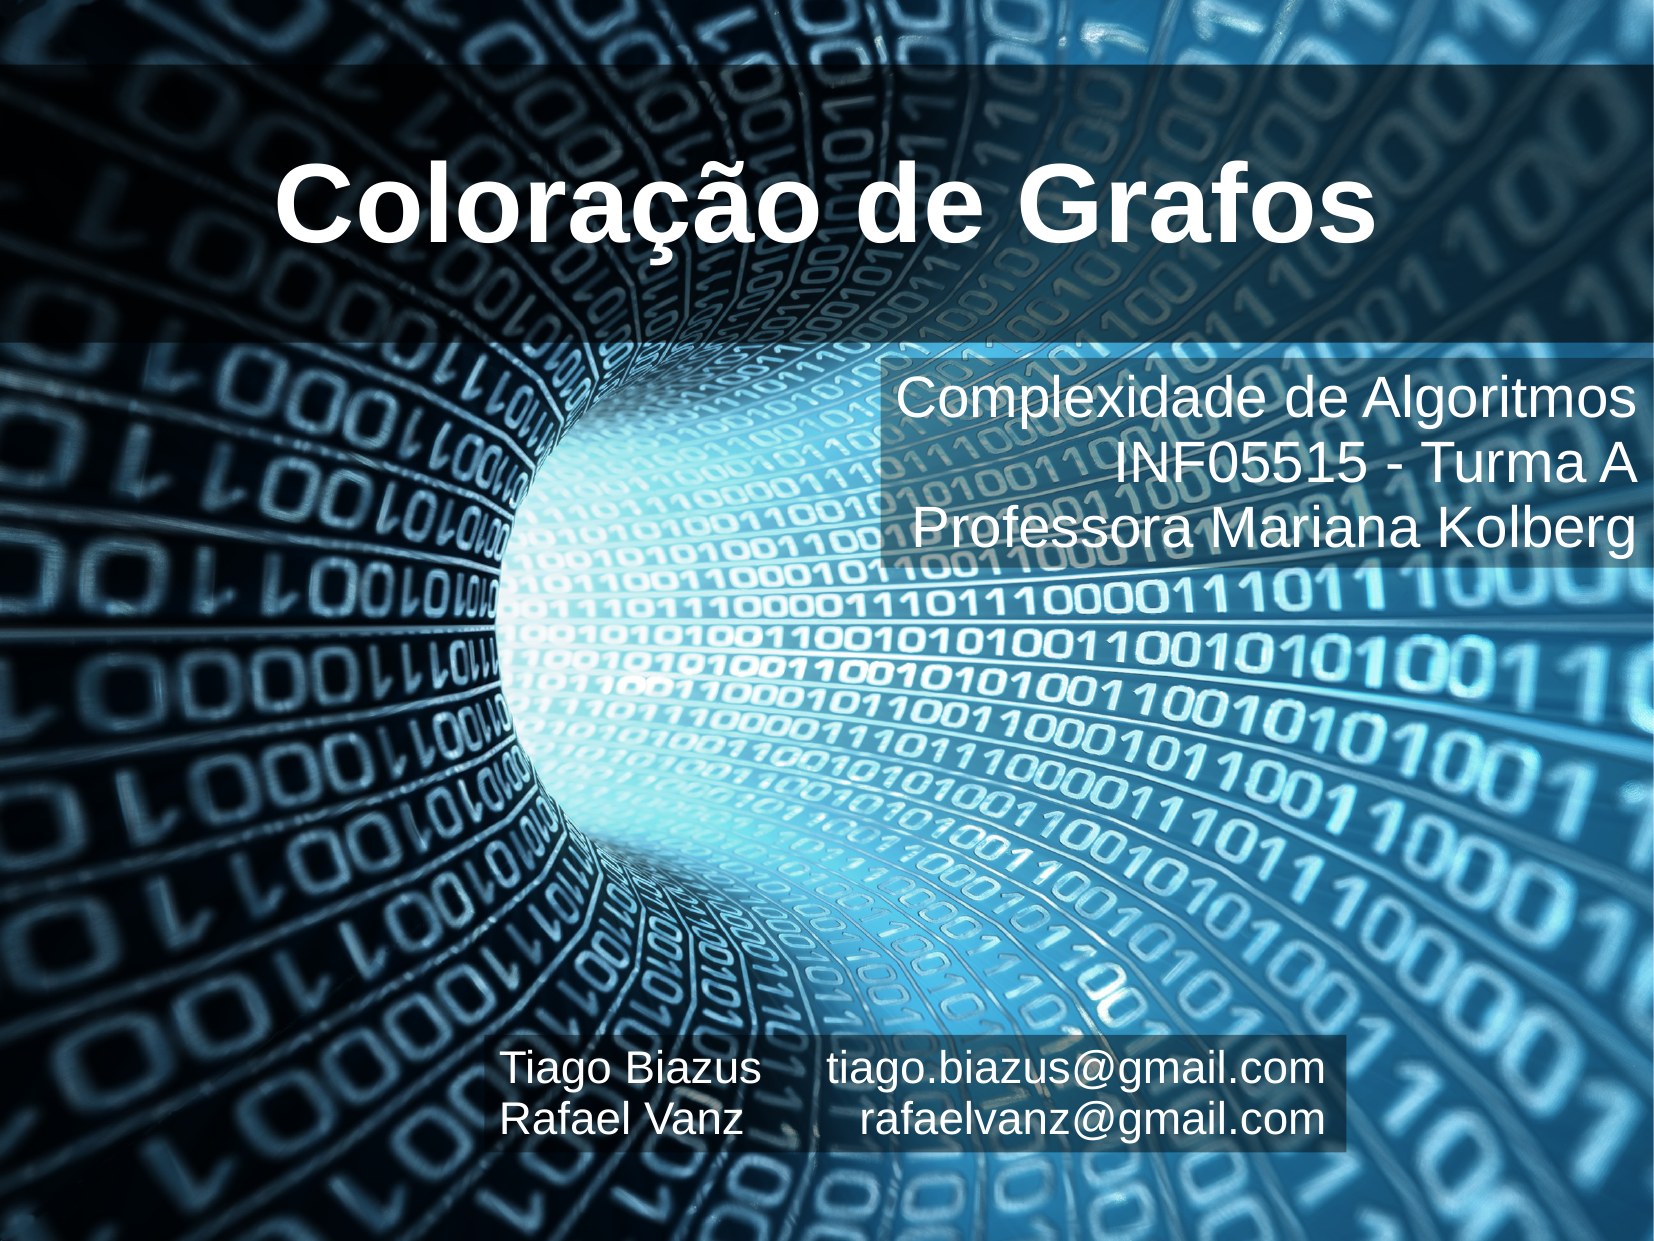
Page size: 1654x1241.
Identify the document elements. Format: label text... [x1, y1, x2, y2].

text_box Complexidade de Algoritmos INF05515 - Turma A Professora Mariana Kolberg [880, 357, 1654, 568]
title Coloração de Grafos [0, 64, 1654, 343]
picture [0, 343, 1654, 1241]
picture [0, 0, 1654, 64]
text_box Tiago Biazus tiago.biazus@gmail.com Rafael Vanz rafaelvanz@gmail.com [484, 1034, 1347, 1153]
